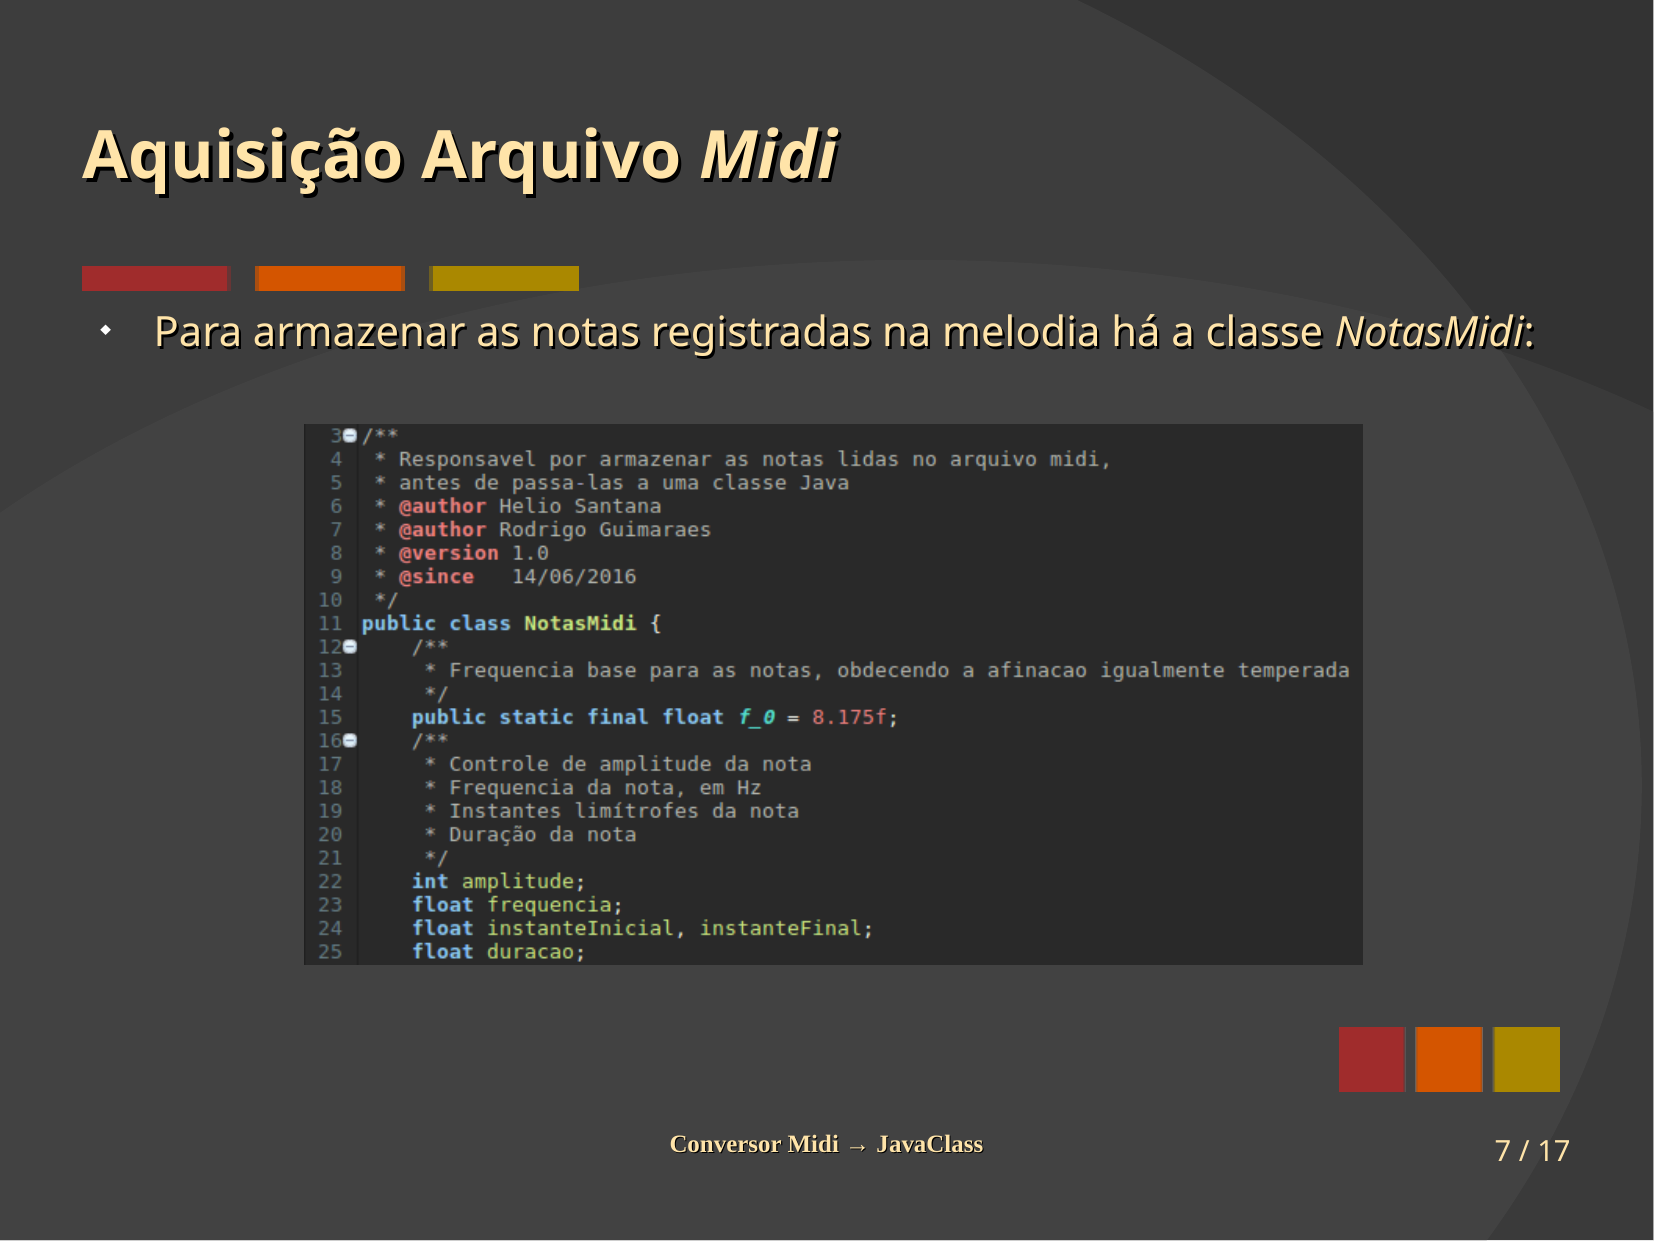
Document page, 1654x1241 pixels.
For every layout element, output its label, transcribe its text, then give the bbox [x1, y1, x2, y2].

picture [82, 266, 579, 291]
picture [1339, 1027, 1560, 1092]
title Aquisição Arquivo Midi [82, 49, 1571, 257]
picture [304, 424, 1363, 965]
list Para armazenar as notas registradas na melodia há a classe NotasMidi: [82, 302, 1571, 1022]
